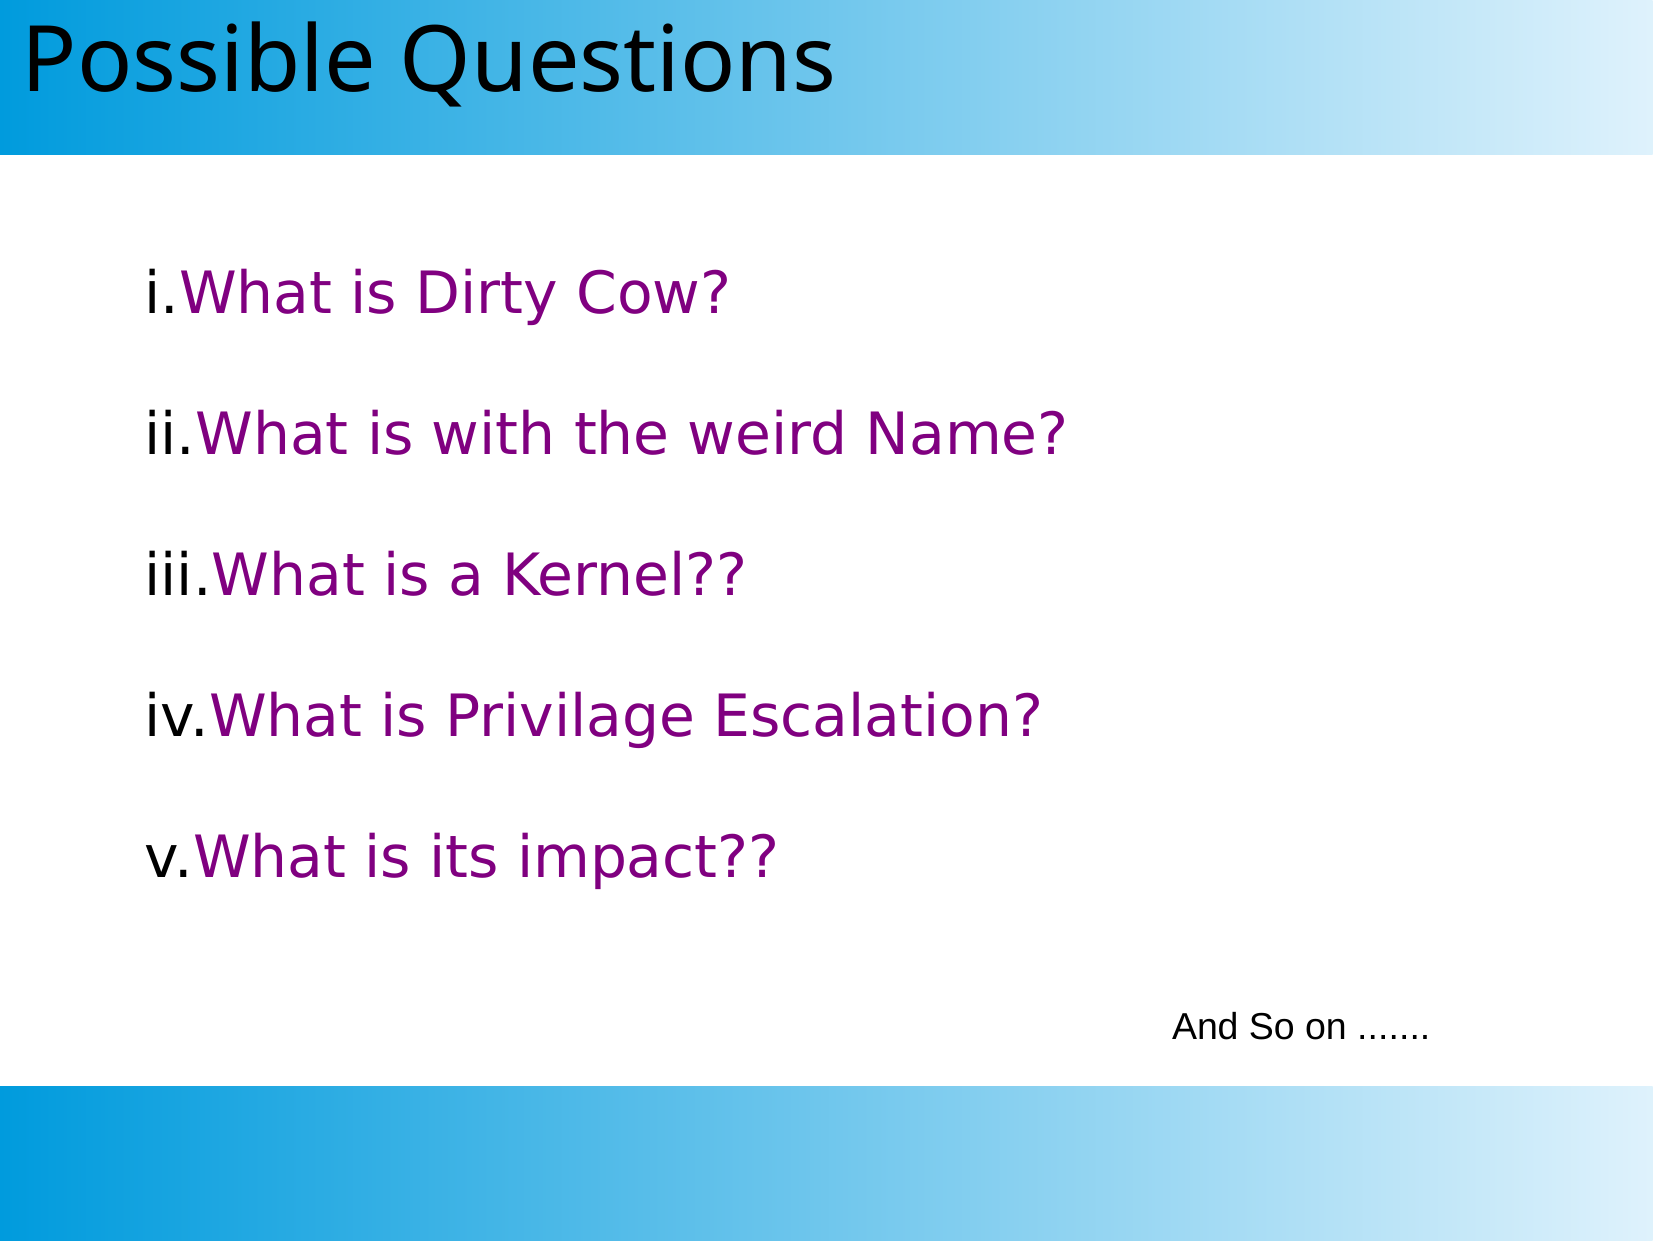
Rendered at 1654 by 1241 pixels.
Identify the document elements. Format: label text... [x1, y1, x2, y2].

text_box What is Dirty Cow? What is with the weird Name? What is a Kernel?? What is Privilage Escalation? What is its impact?? [129, 248, 1559, 897]
text_box Possible Questions [6, 0, 976, 118]
text_box And So on ....... [1157, 994, 1571, 1055]
